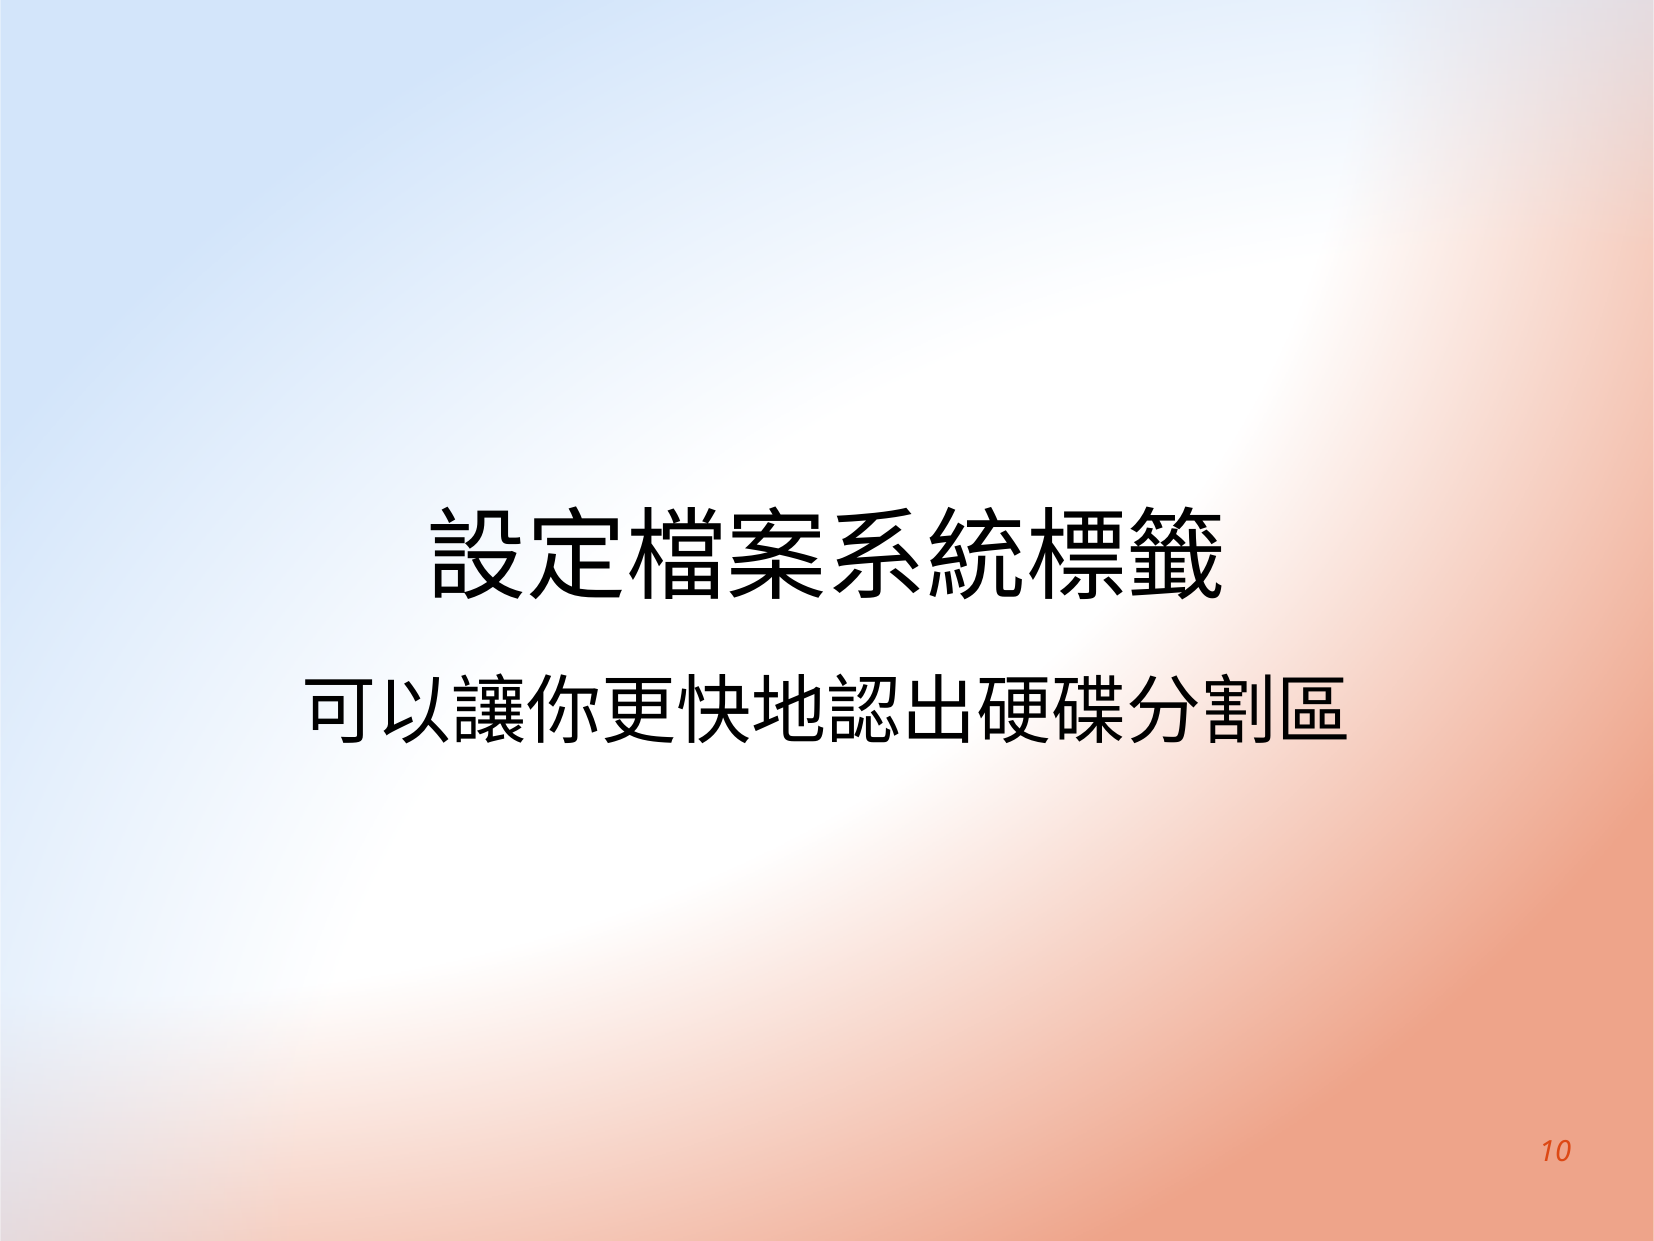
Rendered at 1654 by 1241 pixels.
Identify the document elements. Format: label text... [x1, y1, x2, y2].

subtitle 設定檔案系統標籤 可以讓你更快地認出硬碟分割區 [82, 49, 1571, 1186]
picture [0, 0, 1654, 1241]
